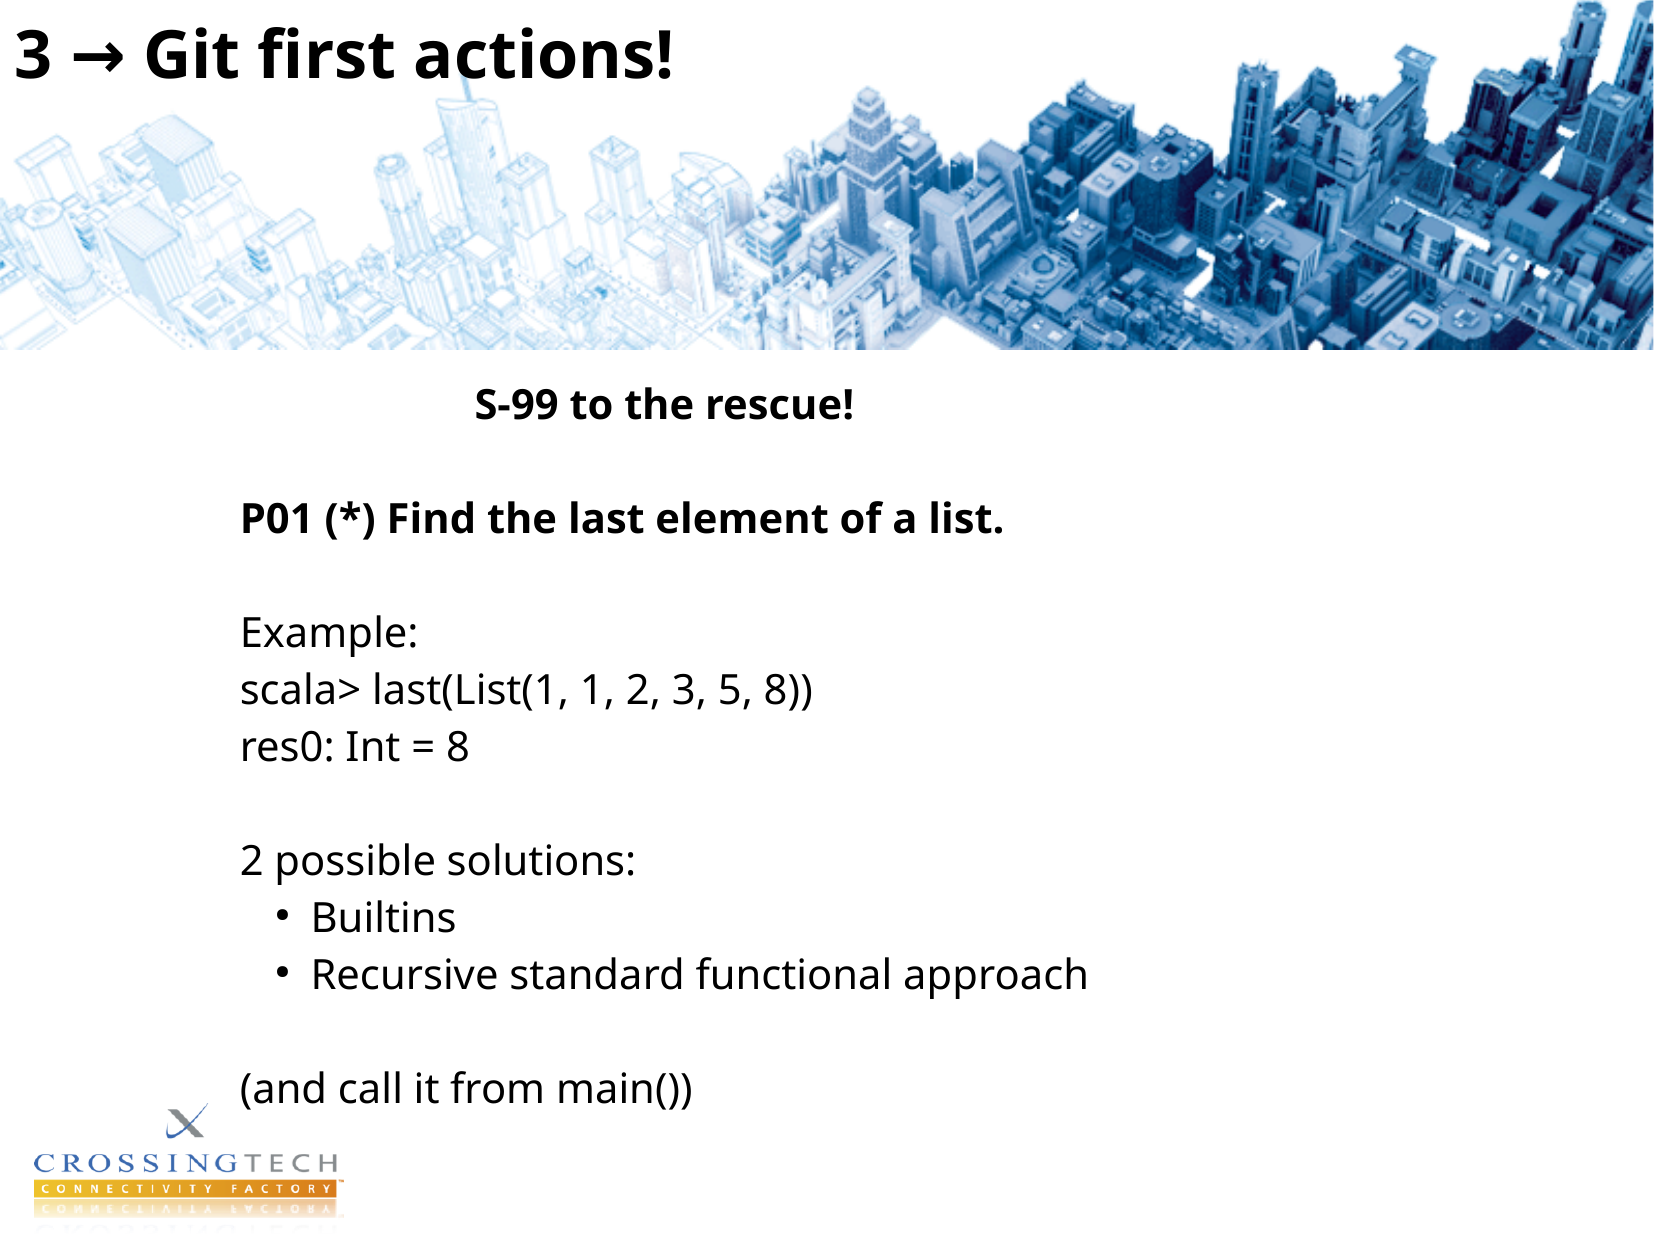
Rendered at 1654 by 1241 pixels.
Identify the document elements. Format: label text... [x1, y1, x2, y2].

text_box S-99 to the rescue! P01 (*) Find the last element of a list. Example: scala> last(List(1, 1, 2, 3, 5, 8)) res0: Int = 8 2 possible solutions: Builtins Recursive standard functional approach (and call it from main()) [225, 367, 1280, 1013]
picture [34, 1103, 344, 1237]
text_box 3 → Git first actions! [0, 0, 913, 93]
picture [0, 0, 1654, 350]
